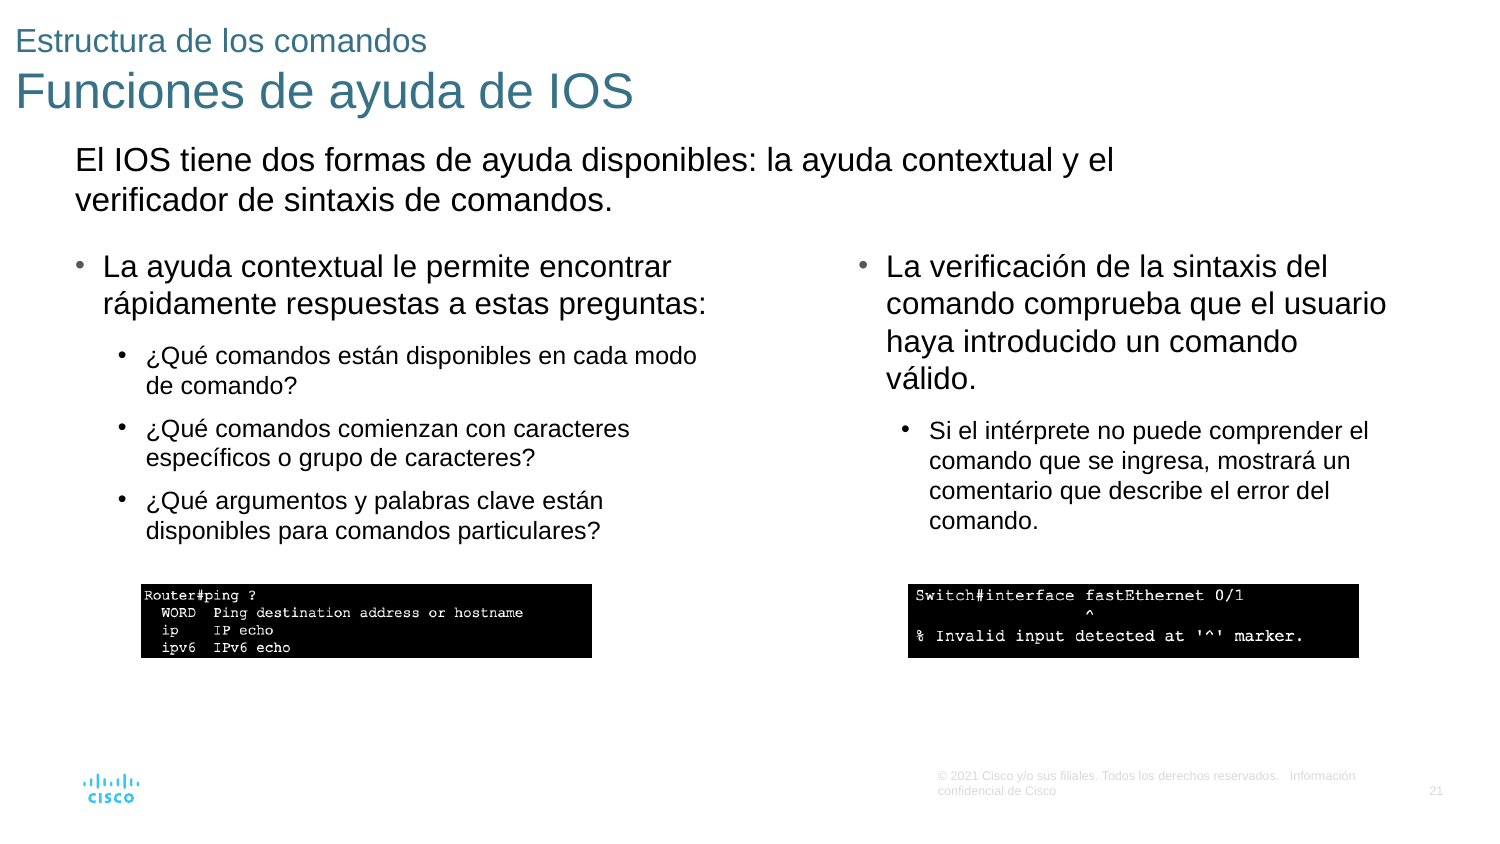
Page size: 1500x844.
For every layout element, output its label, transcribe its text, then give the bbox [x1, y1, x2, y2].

picture [141, 584, 592, 658]
text_box La verificación de la sintaxis del comando comprueba que el usuario haya introducido un comando válido. Si el intérprete no puede comprender el comando que se ingresa, mostrará un comentario que describe el error del comando. [843, 238, 1424, 537]
picture [908, 584, 1359, 658]
list El IOS tiene dos formas de ayuda disponibles: la ayuda contextual y el verificador de sintaxis de comandos. [60, 131, 1275, 227]
title Estructura de los comandos Funciones de ayuda de IOS [0, 6, 1500, 131]
text_box La ayuda contextual le permite encontrar rápidamente respuestas a estas preguntas: ¿Qué comandos están disponibles en cada modo de comando? ¿Qué comandos comienzan con caracteres específicos o grupo de caracteres? ¿Qué argumentos y palabras clave están disponibles para comandos particulares? [59, 238, 750, 570]
